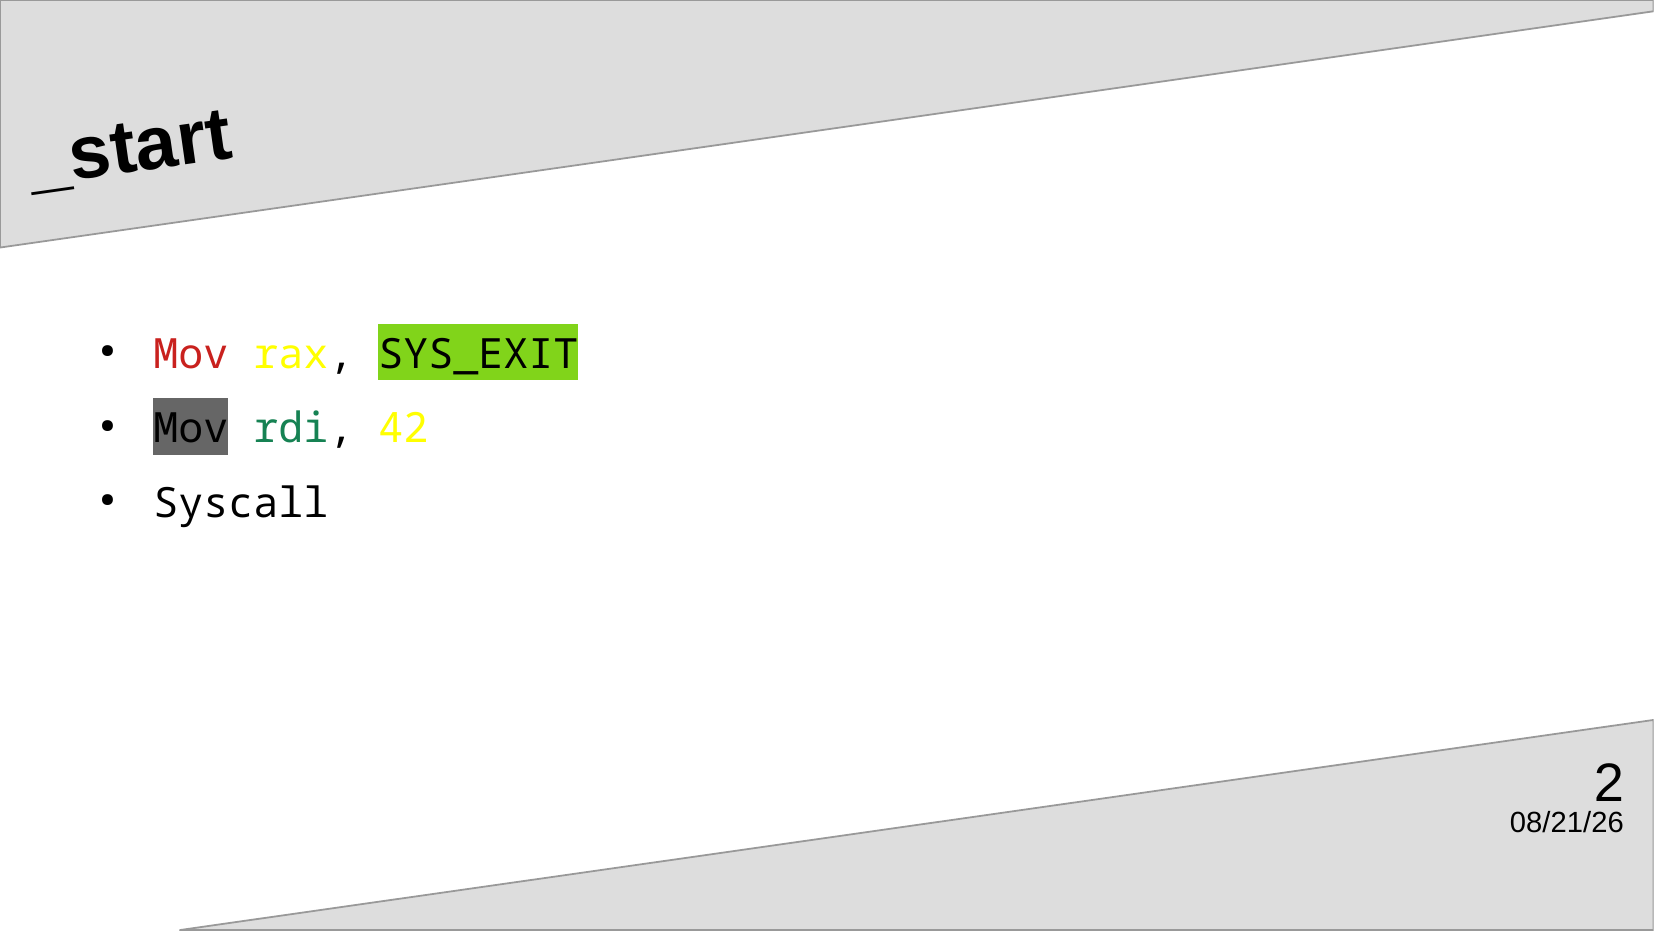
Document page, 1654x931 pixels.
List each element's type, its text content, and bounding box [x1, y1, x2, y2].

title _start [16, 0, 1501, 239]
list Mov rax, SYS_EXIT Mov rdi, 42 Syscall [82, 248, 1538, 789]
